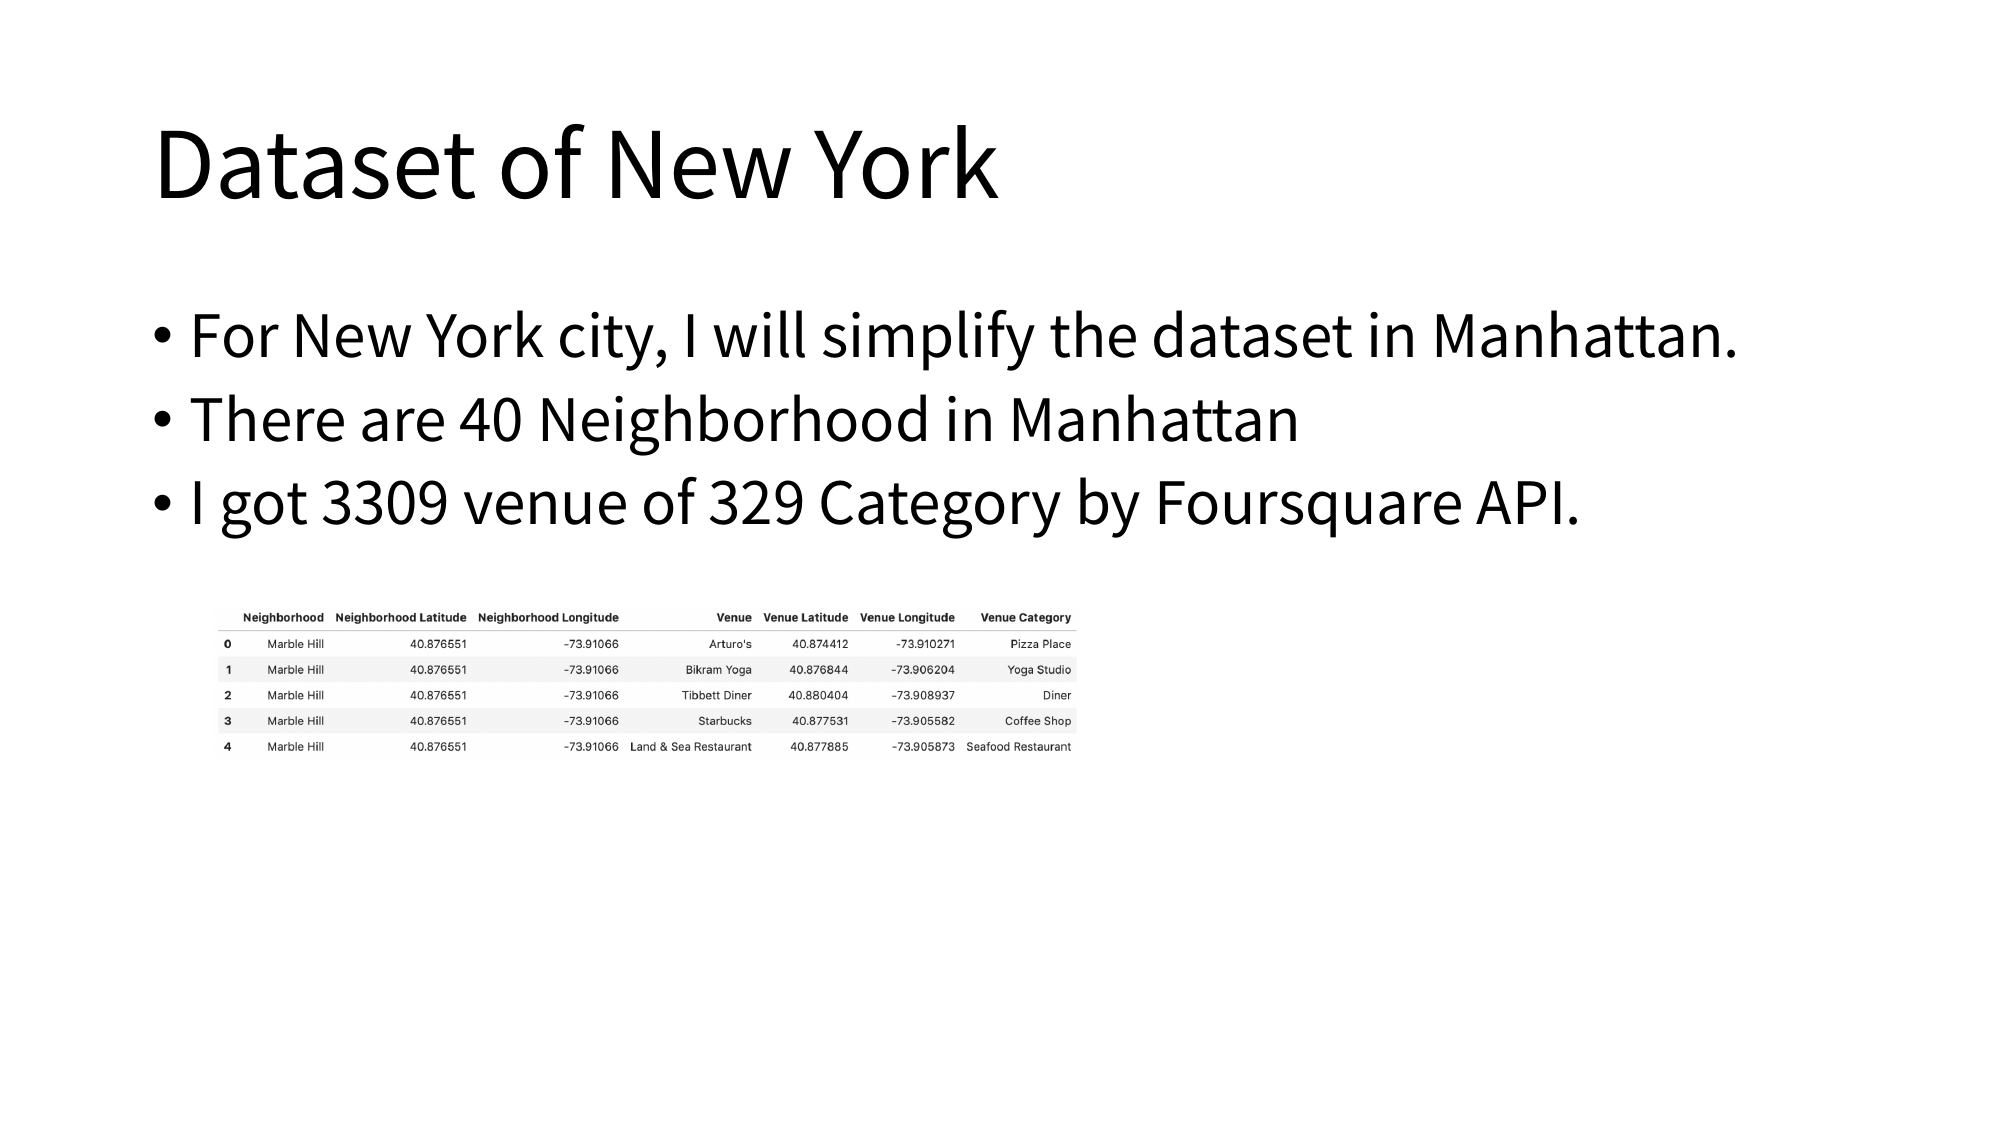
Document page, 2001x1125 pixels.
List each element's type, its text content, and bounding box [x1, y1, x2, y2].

picture [212, 608, 1078, 760]
title Dataset of New York [137, 59, 1863, 278]
list For New York city, I will simplify the dataset in Manhattan. There are 40 Neighborhood in Manhattan I got 3309 venue of 329 Category by Foursquare API. [137, 299, 1863, 1014]
